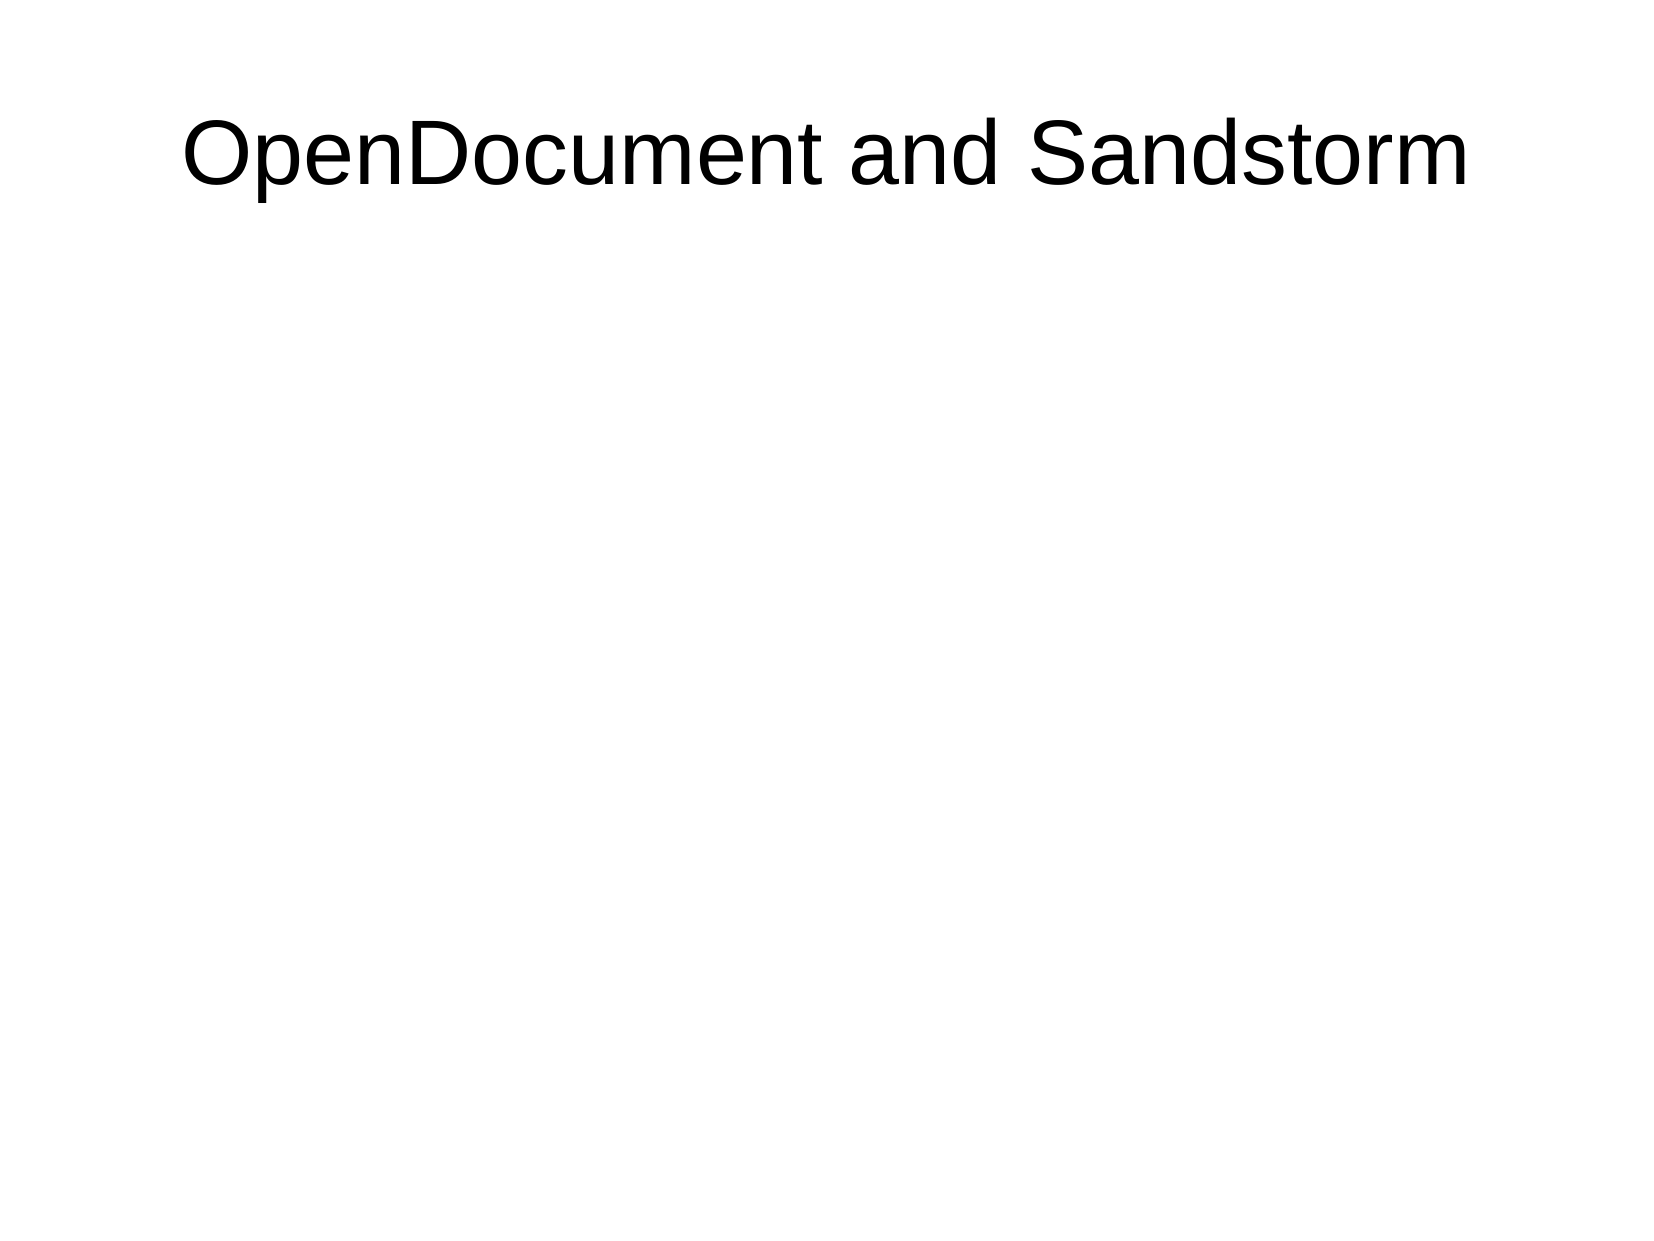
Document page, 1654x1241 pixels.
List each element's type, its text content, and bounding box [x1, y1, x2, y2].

title OpenDocument and Sandstorm [82, 49, 1571, 257]
